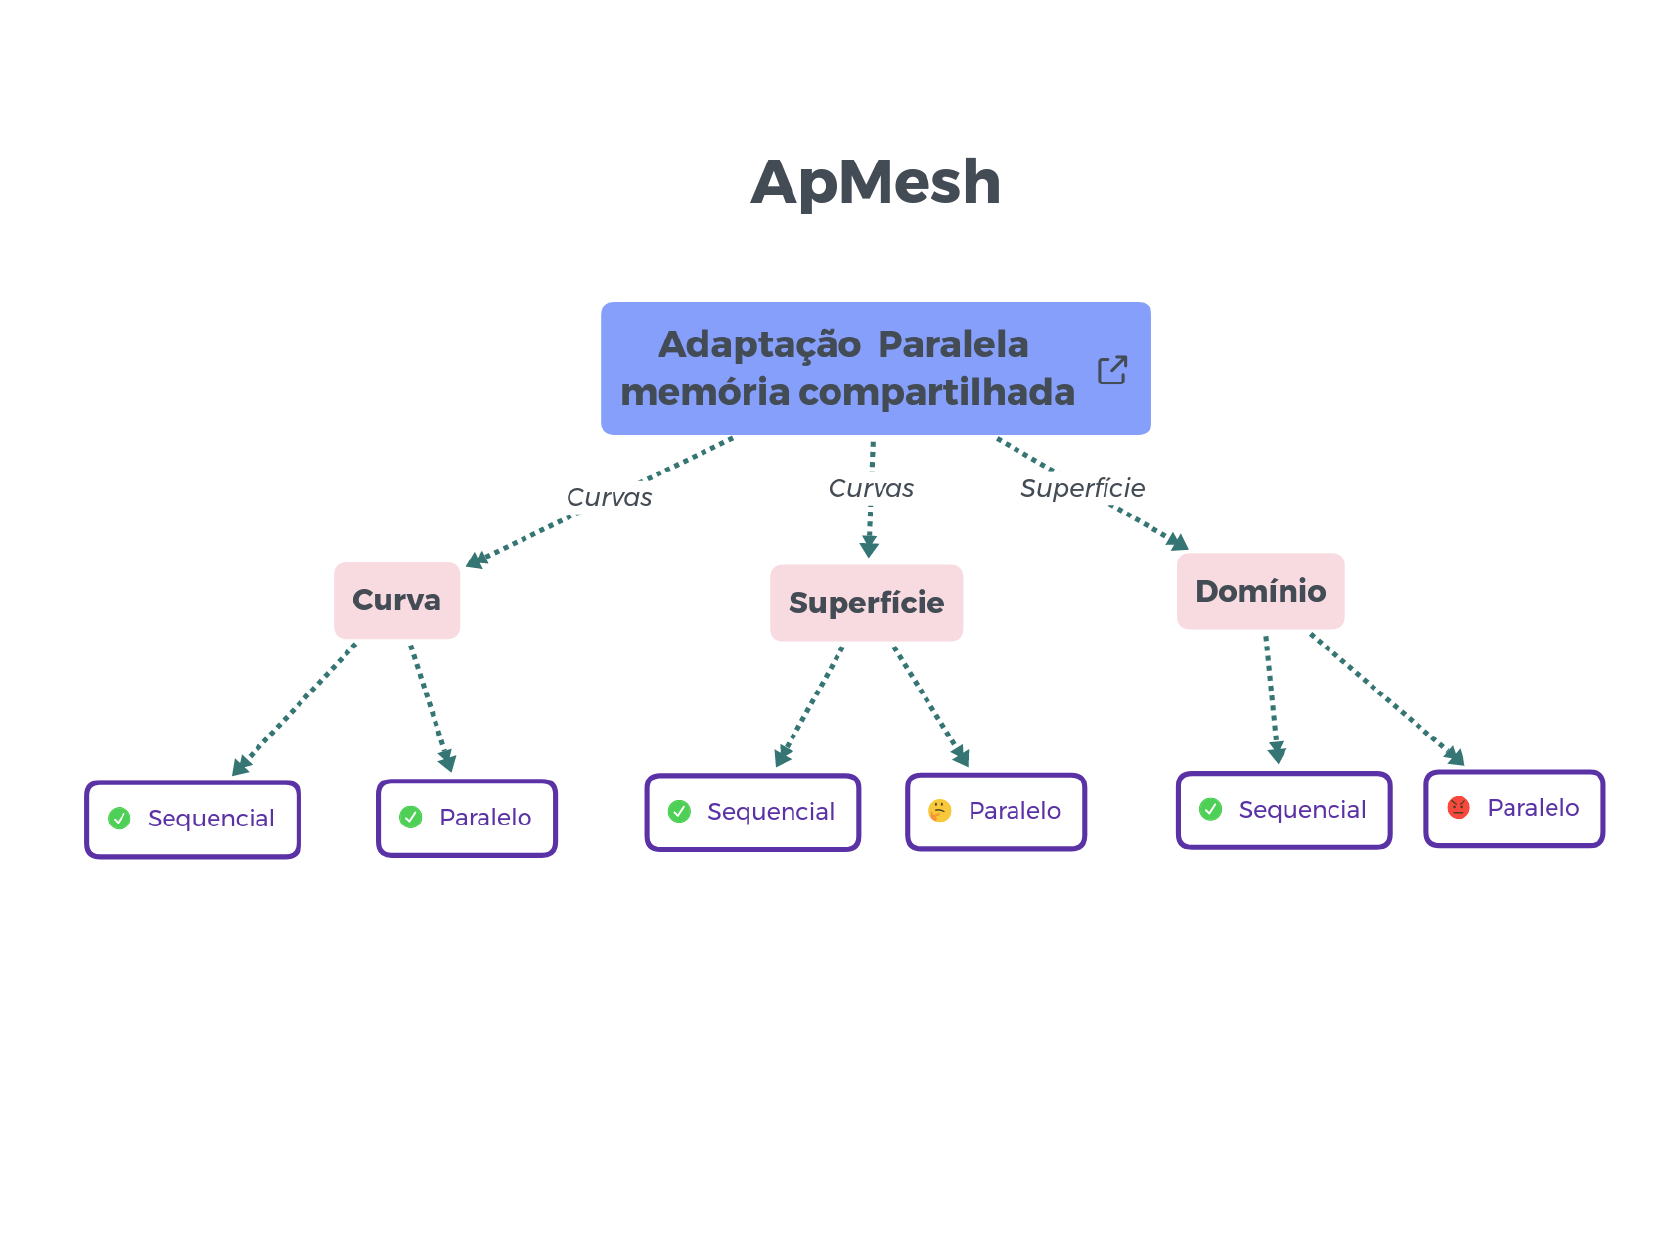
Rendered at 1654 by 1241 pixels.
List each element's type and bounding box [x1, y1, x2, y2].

picture [0, 118, 1642, 914]
